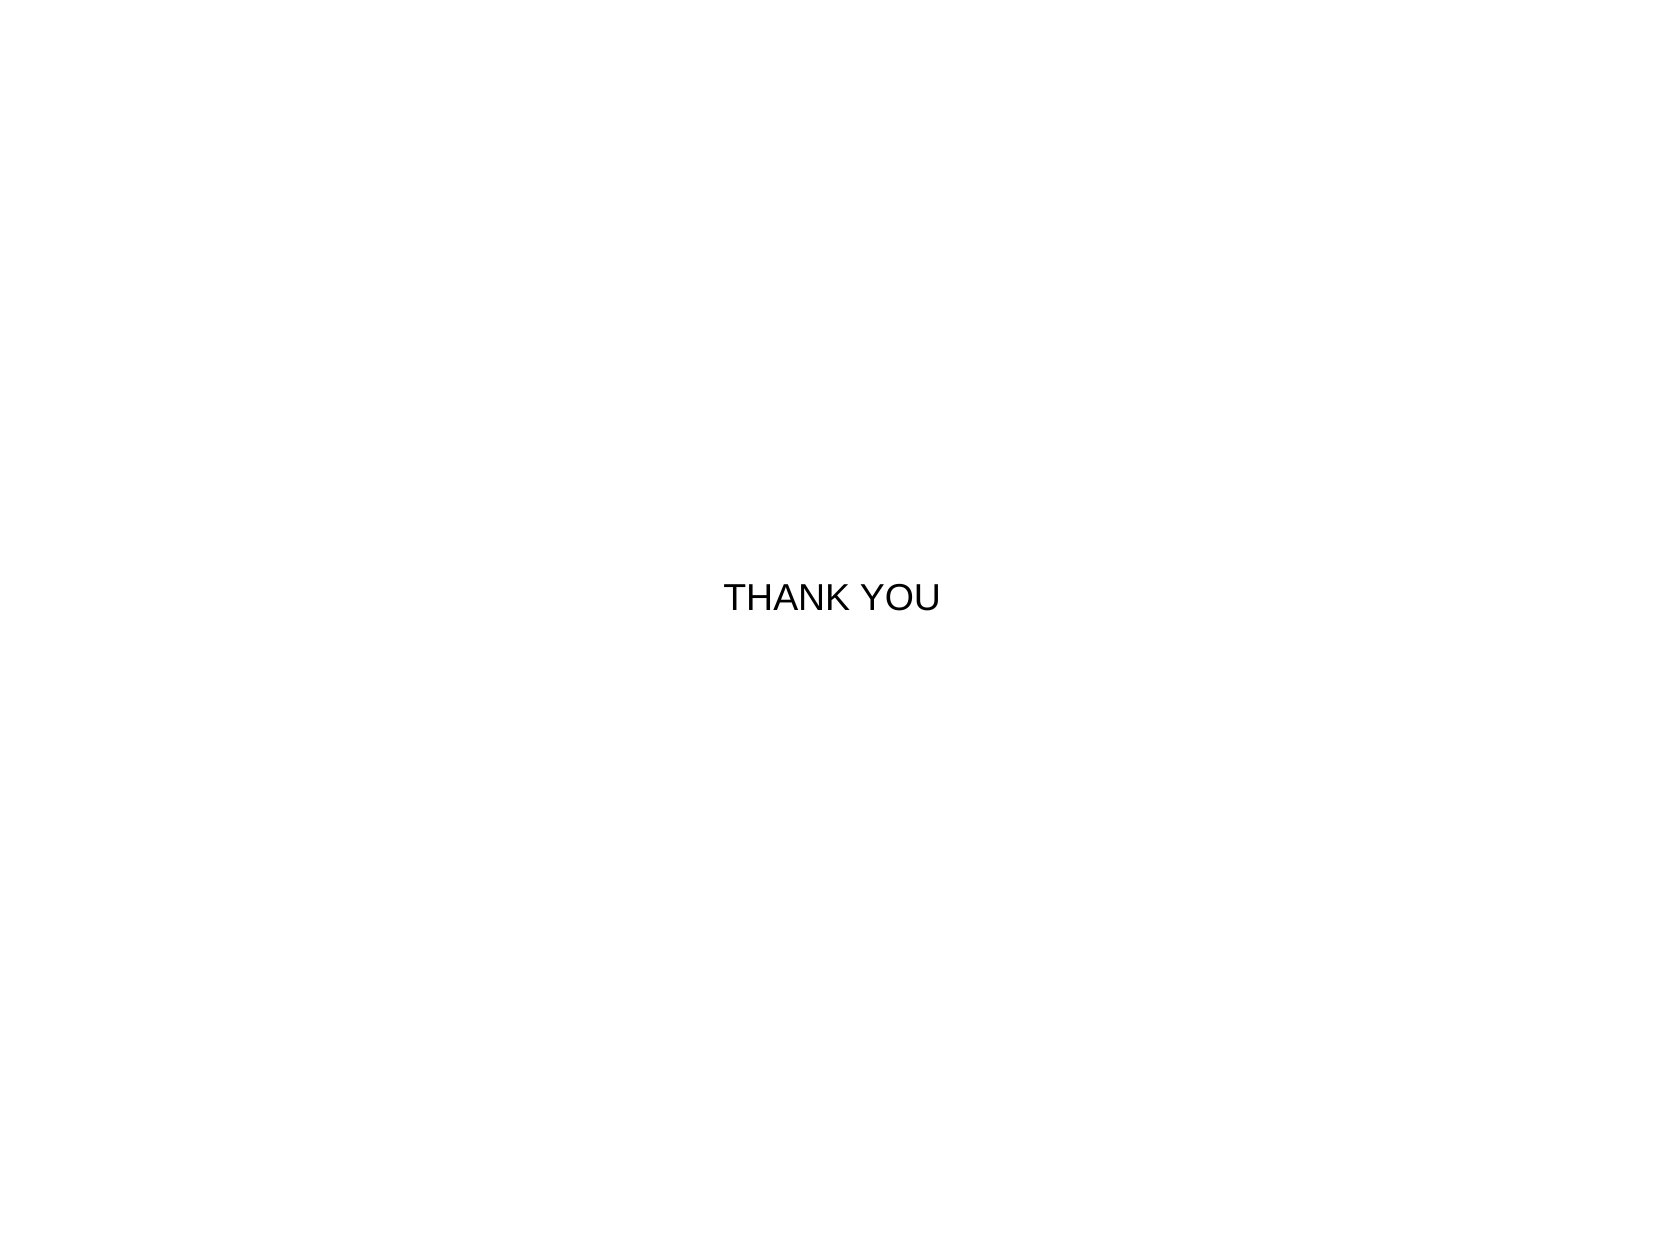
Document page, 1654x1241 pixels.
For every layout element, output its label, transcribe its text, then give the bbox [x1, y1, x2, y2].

text_box THANK YOU [708, 569, 981, 626]
